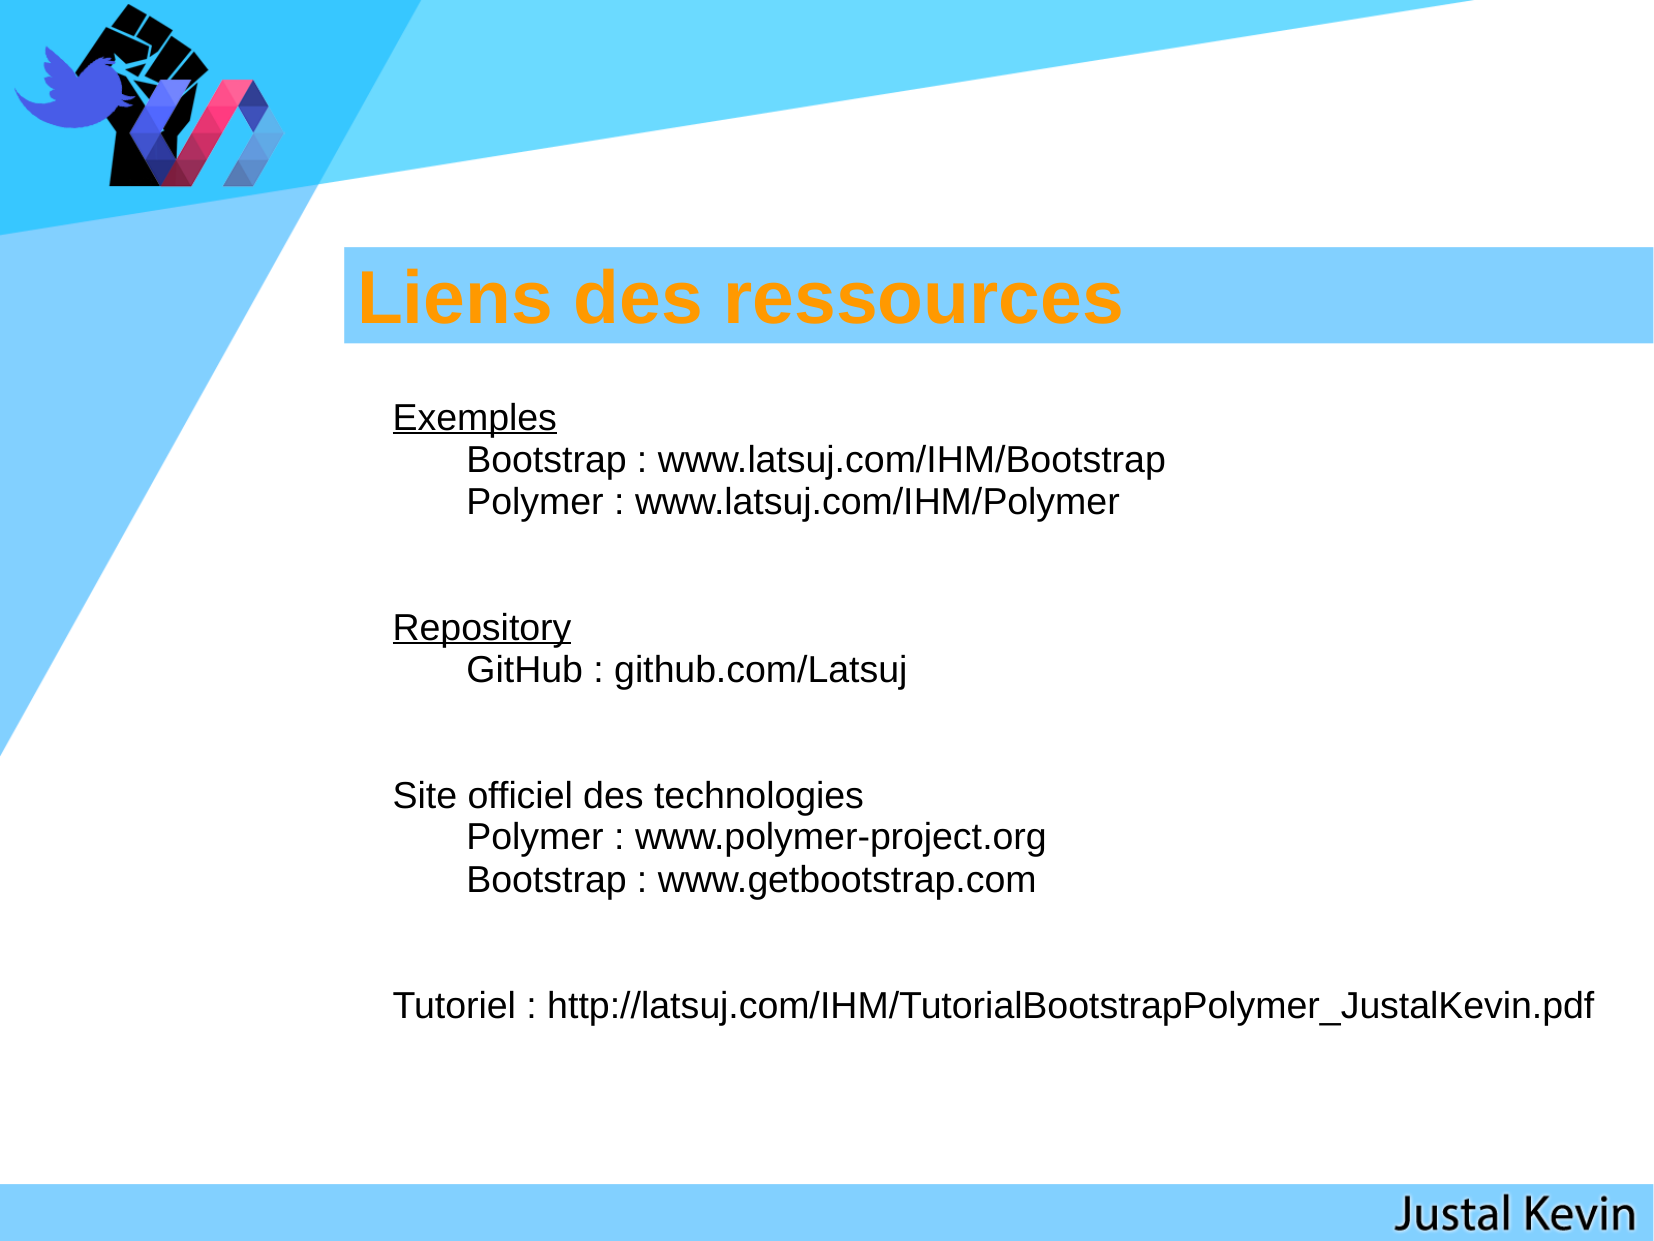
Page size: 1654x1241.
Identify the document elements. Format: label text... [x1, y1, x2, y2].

text_box Liens des ressources [342, 248, 1654, 347]
picture [0, 0, 1654, 1241]
text_box Exemples Bootstrap : www.latsuj.com/IHM/Bootstrap Polymer : www.latsuj.com/IHM/Polymer Repository GitHub : github.com/Latsuj Site officiel des technologies Polymer : www.polymer-project.org Bootstrap : www.getbootstrap.com Tutoriel : http://latsuj.com/IHM/TutorialBootstrapPolymer_JustalKevin.pdf [377, 346, 1619, 1035]
